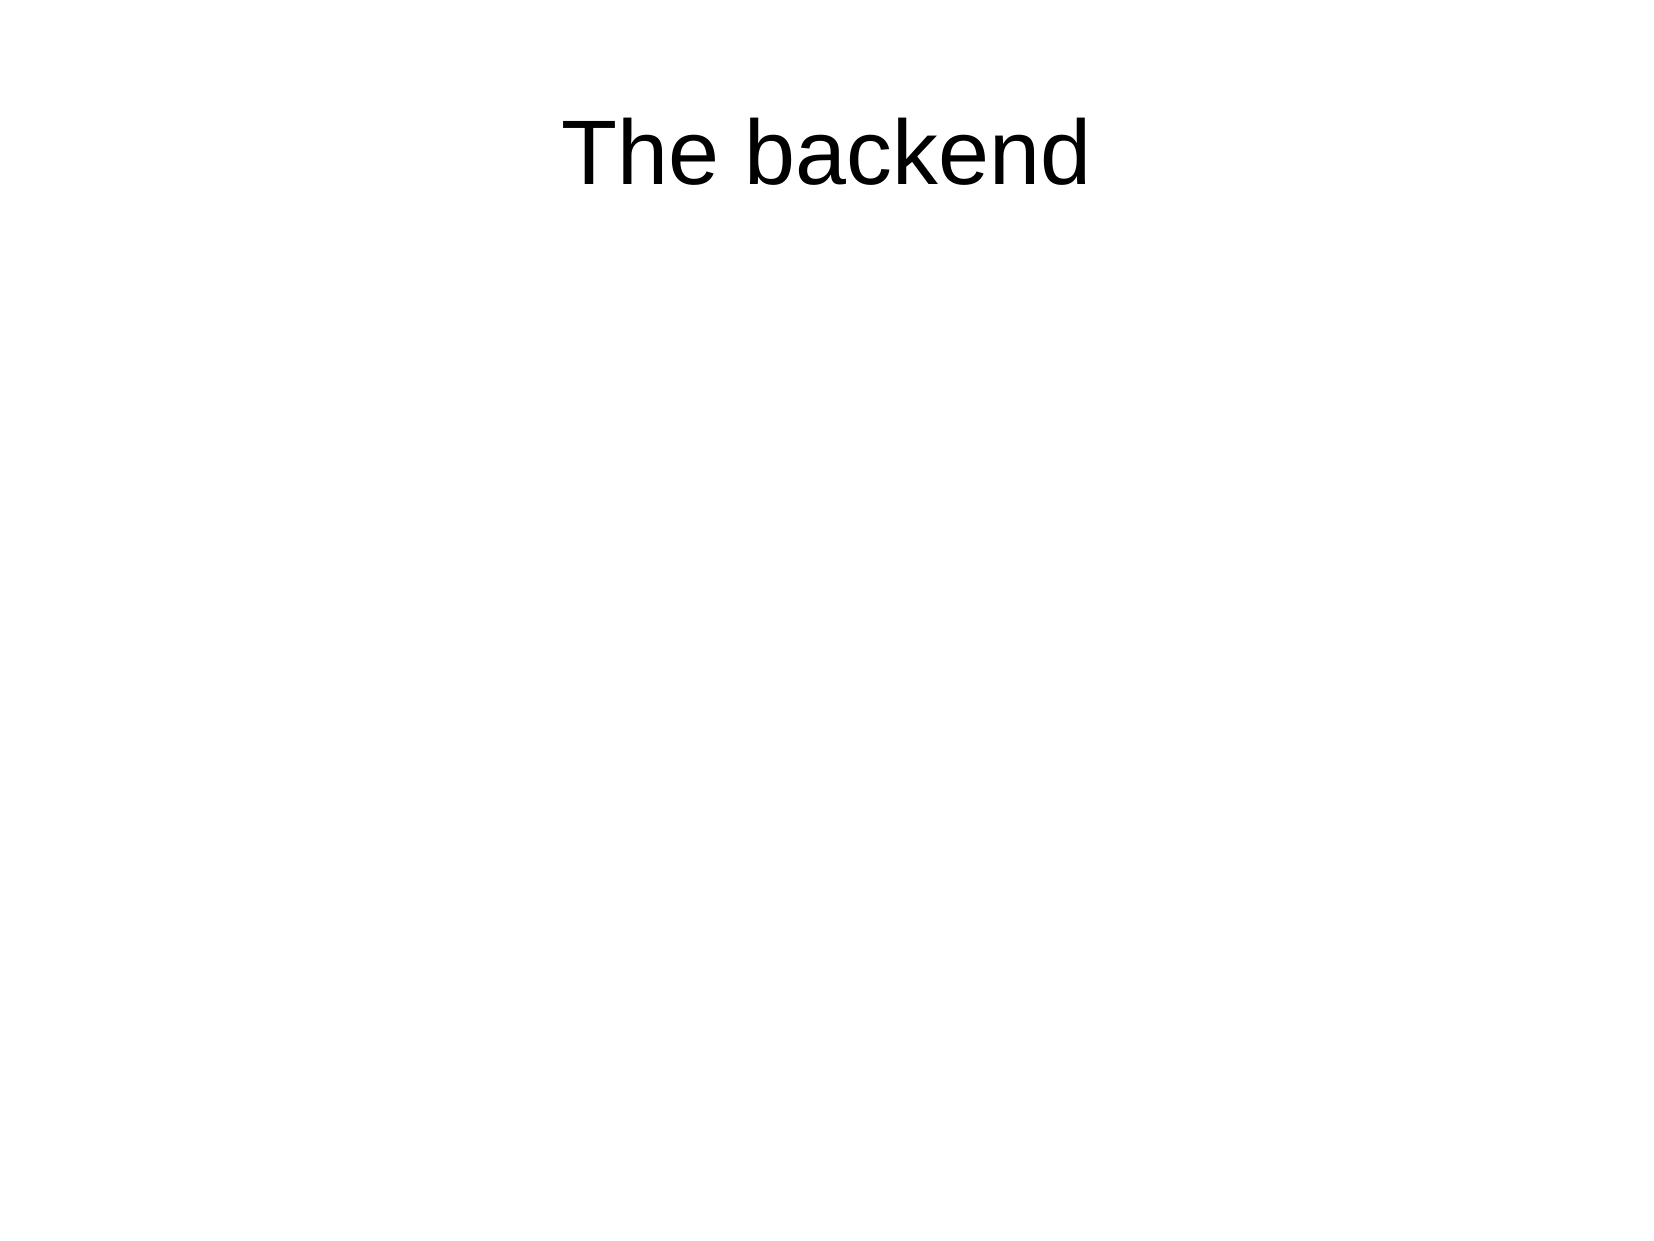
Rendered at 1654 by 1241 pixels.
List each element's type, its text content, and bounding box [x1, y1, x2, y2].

title The backend [82, 56, 1571, 250]
